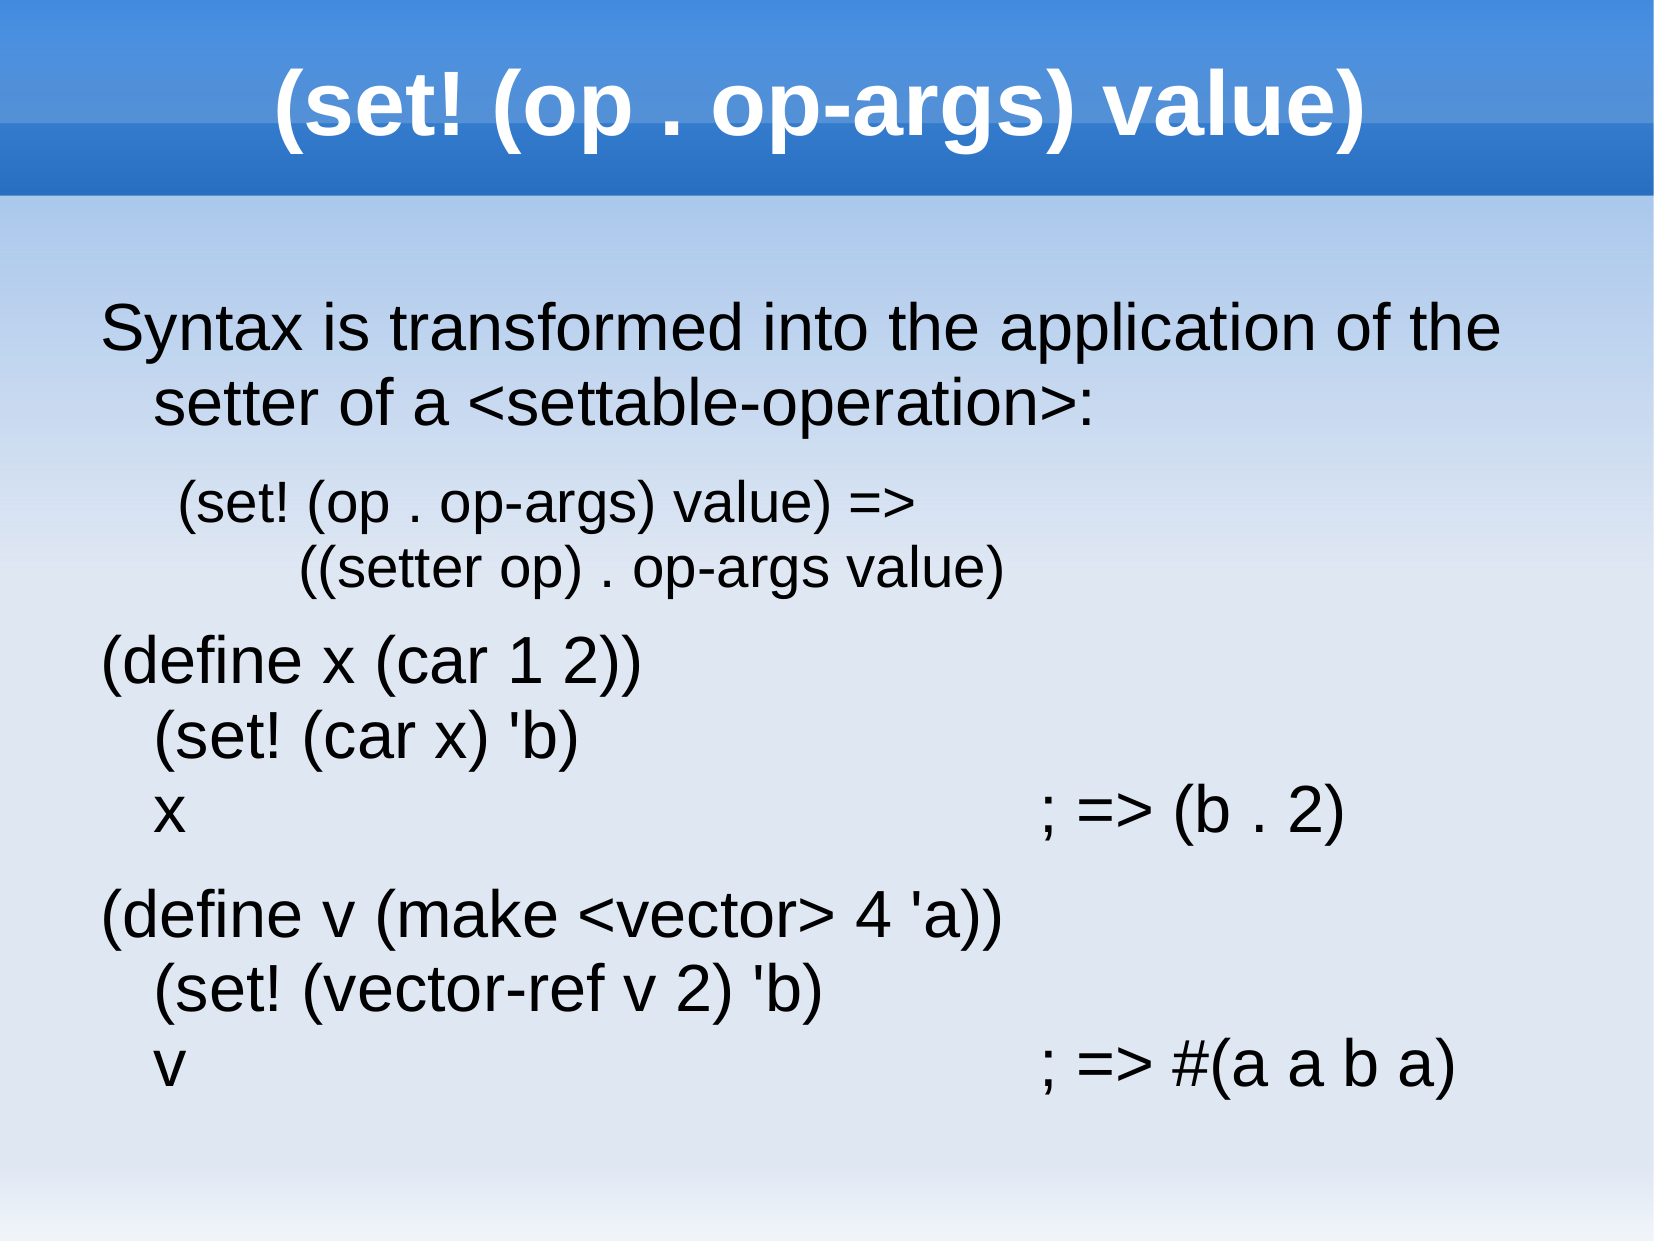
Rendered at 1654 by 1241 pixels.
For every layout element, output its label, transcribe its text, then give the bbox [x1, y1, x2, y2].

title (set! (op . op-args) value) [76, 7, 1565, 200]
picture [0, 0, 1654, 1241]
list Syntax is transformed into the application of the setter of a <settable-operation>: (set! (op . op-args) value) => ((setter op) . op-args value) (define x (car 1 2)) (set! (car x) 'b) x ; => (b . 2) (define v (make <vector> 4 'a)) (set! (vector-ref v 2) 'b) v ; => #(a a b a) [82, 290, 1571, 1102]
